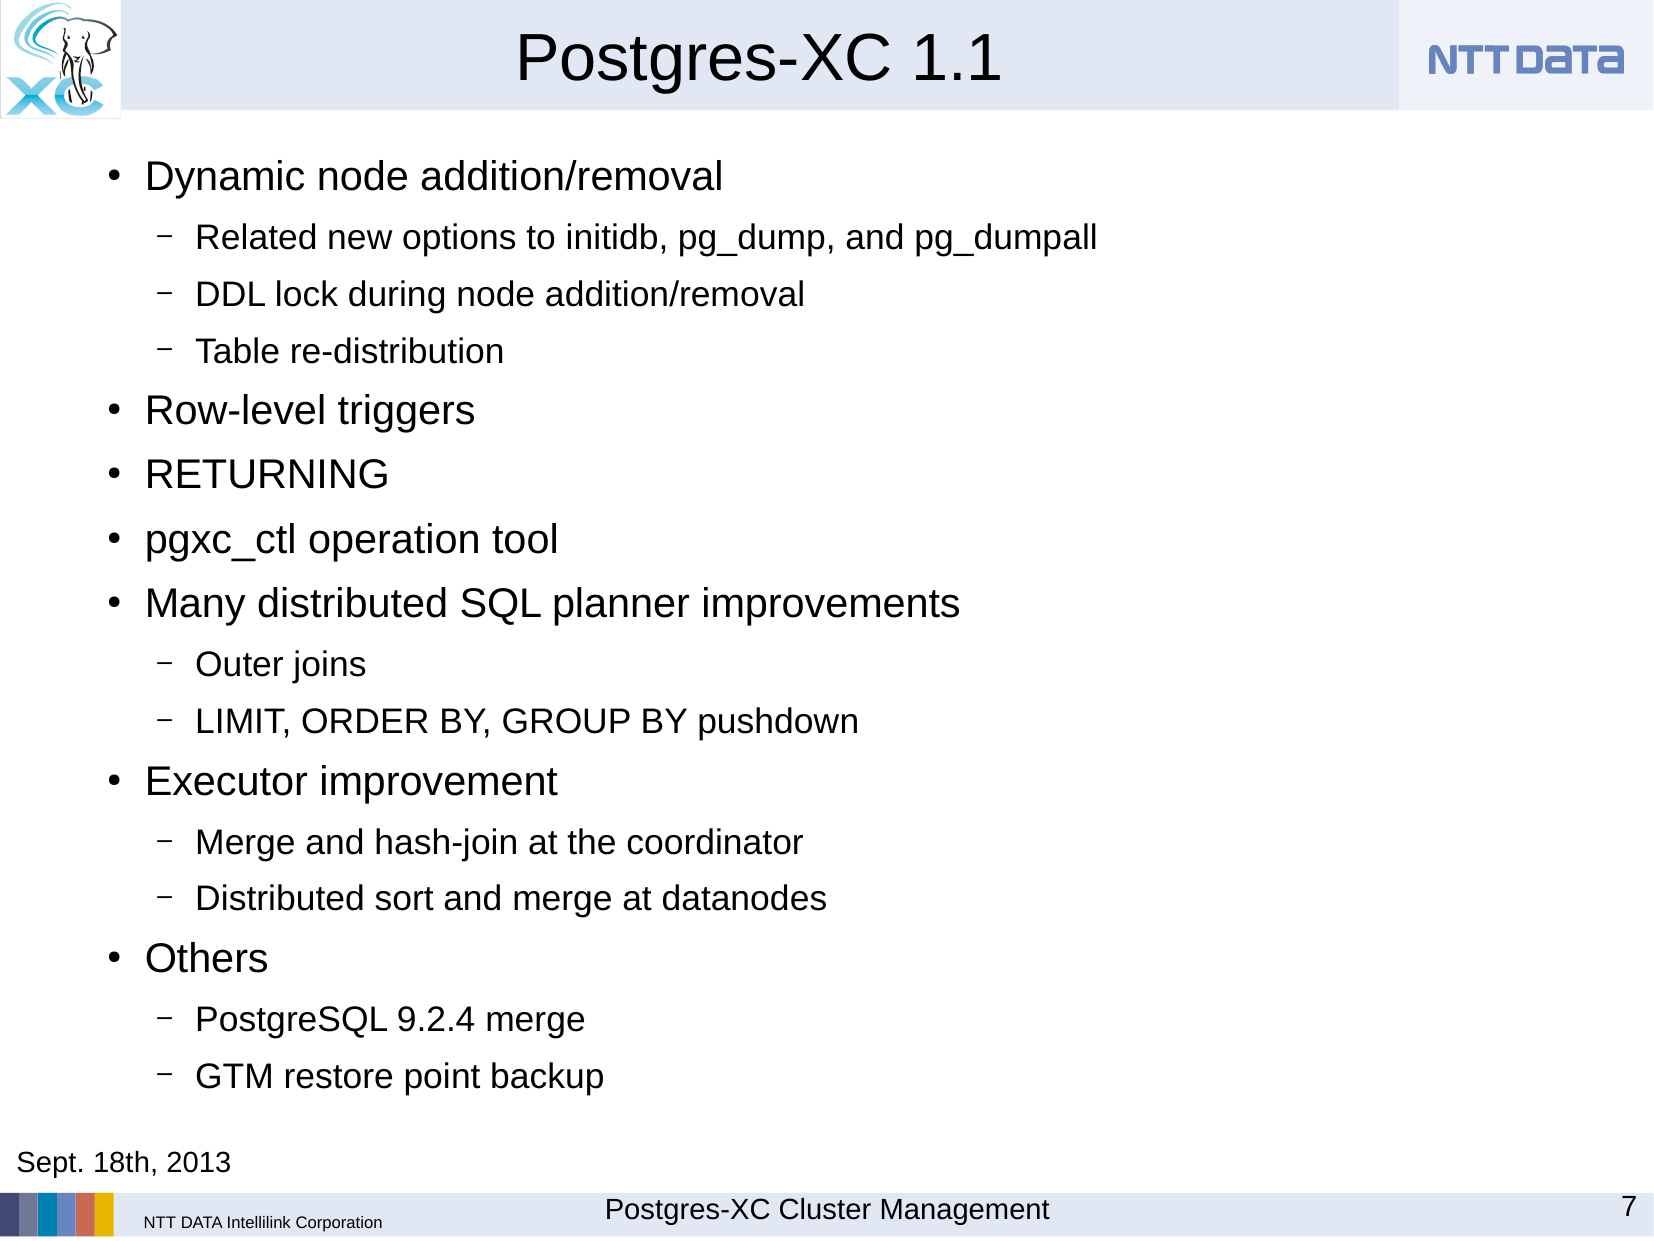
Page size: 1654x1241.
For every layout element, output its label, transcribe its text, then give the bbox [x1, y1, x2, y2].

list Dynamic node addition/removal Related new options to initidb, pg_dump, and pg_dumpall DDL lock during node addition/removal Table re-distribution Row-level triggers RETURNING pgxc_ctl operation tool Many distributed SQL planner improvements Outer joins LIMIT, ORDER BY, GROUP BY pushdown Executor improvement Merge and hash-join at the coordinator Distributed sort and merge at datanodes Others PostgreSQL 9.2.4 merge GTM restore point backup [94, 153, 1583, 1099]
picture [0, 0, 121, 119]
picture [1429, 45, 1624, 74]
title Postgres-XC 1.1 [120, 3, 1399, 110]
